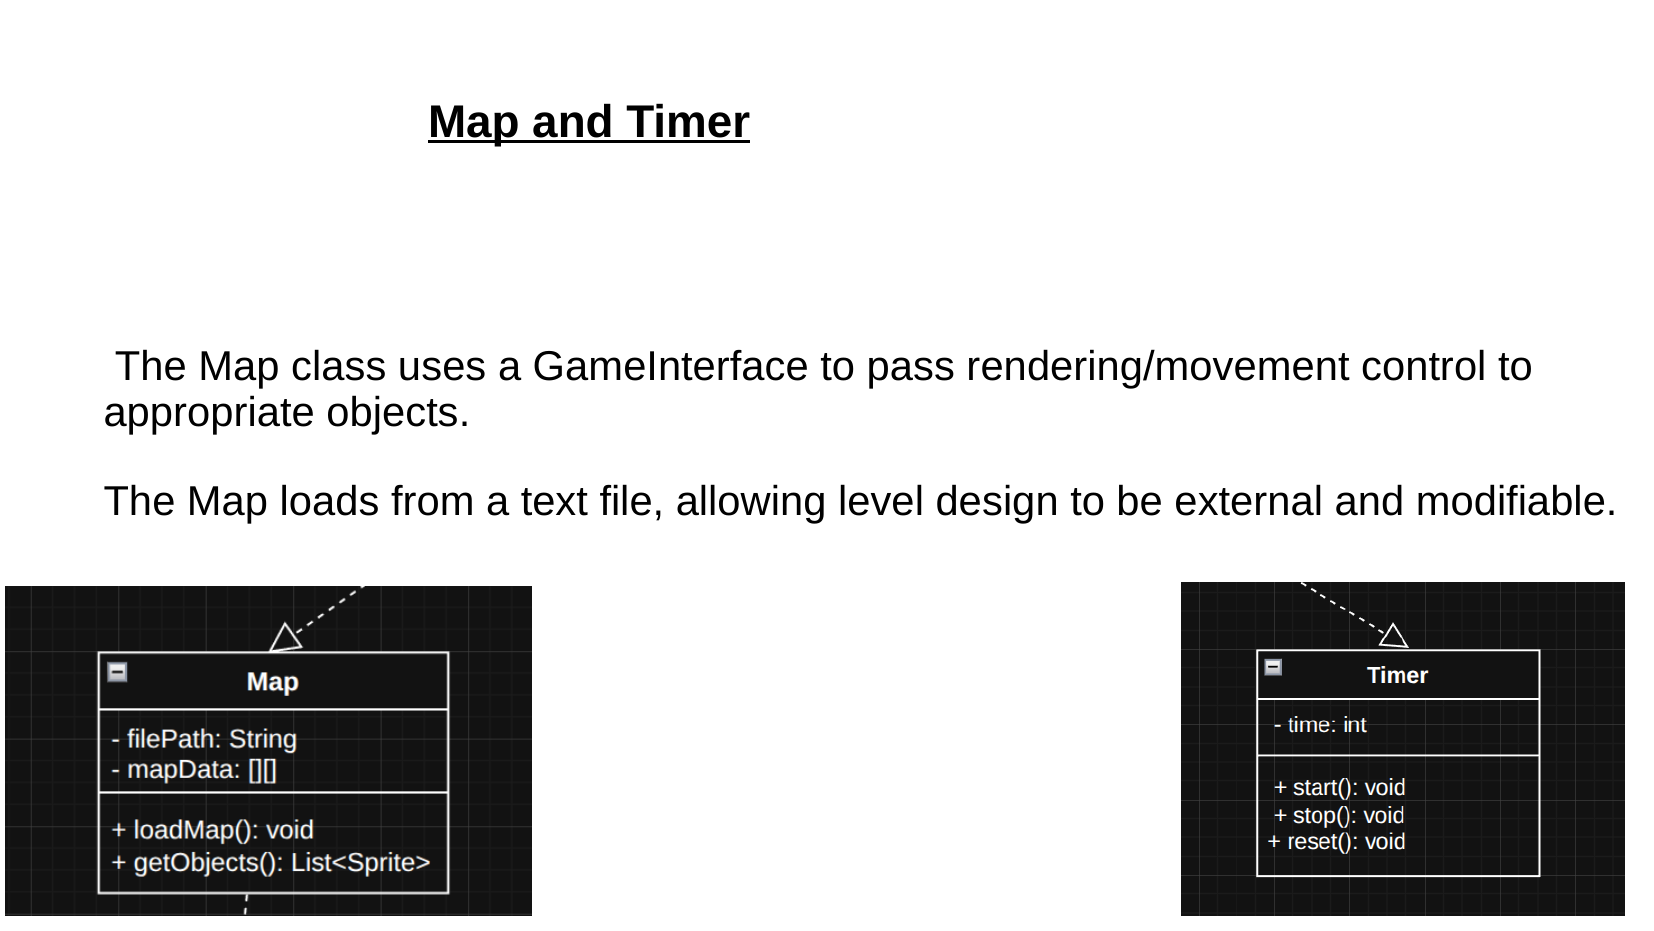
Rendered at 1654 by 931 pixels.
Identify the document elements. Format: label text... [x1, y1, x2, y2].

text_box Map and Timer [413, 88, 1182, 266]
text_box The Map class uses a GameInterface to pass rendering/movement control to appropriate objects. The Map loads from a text file, allowing level design to be external and modifiable. [88, 335, 1654, 532]
picture [5, 586, 532, 916]
picture [1181, 582, 1625, 916]
